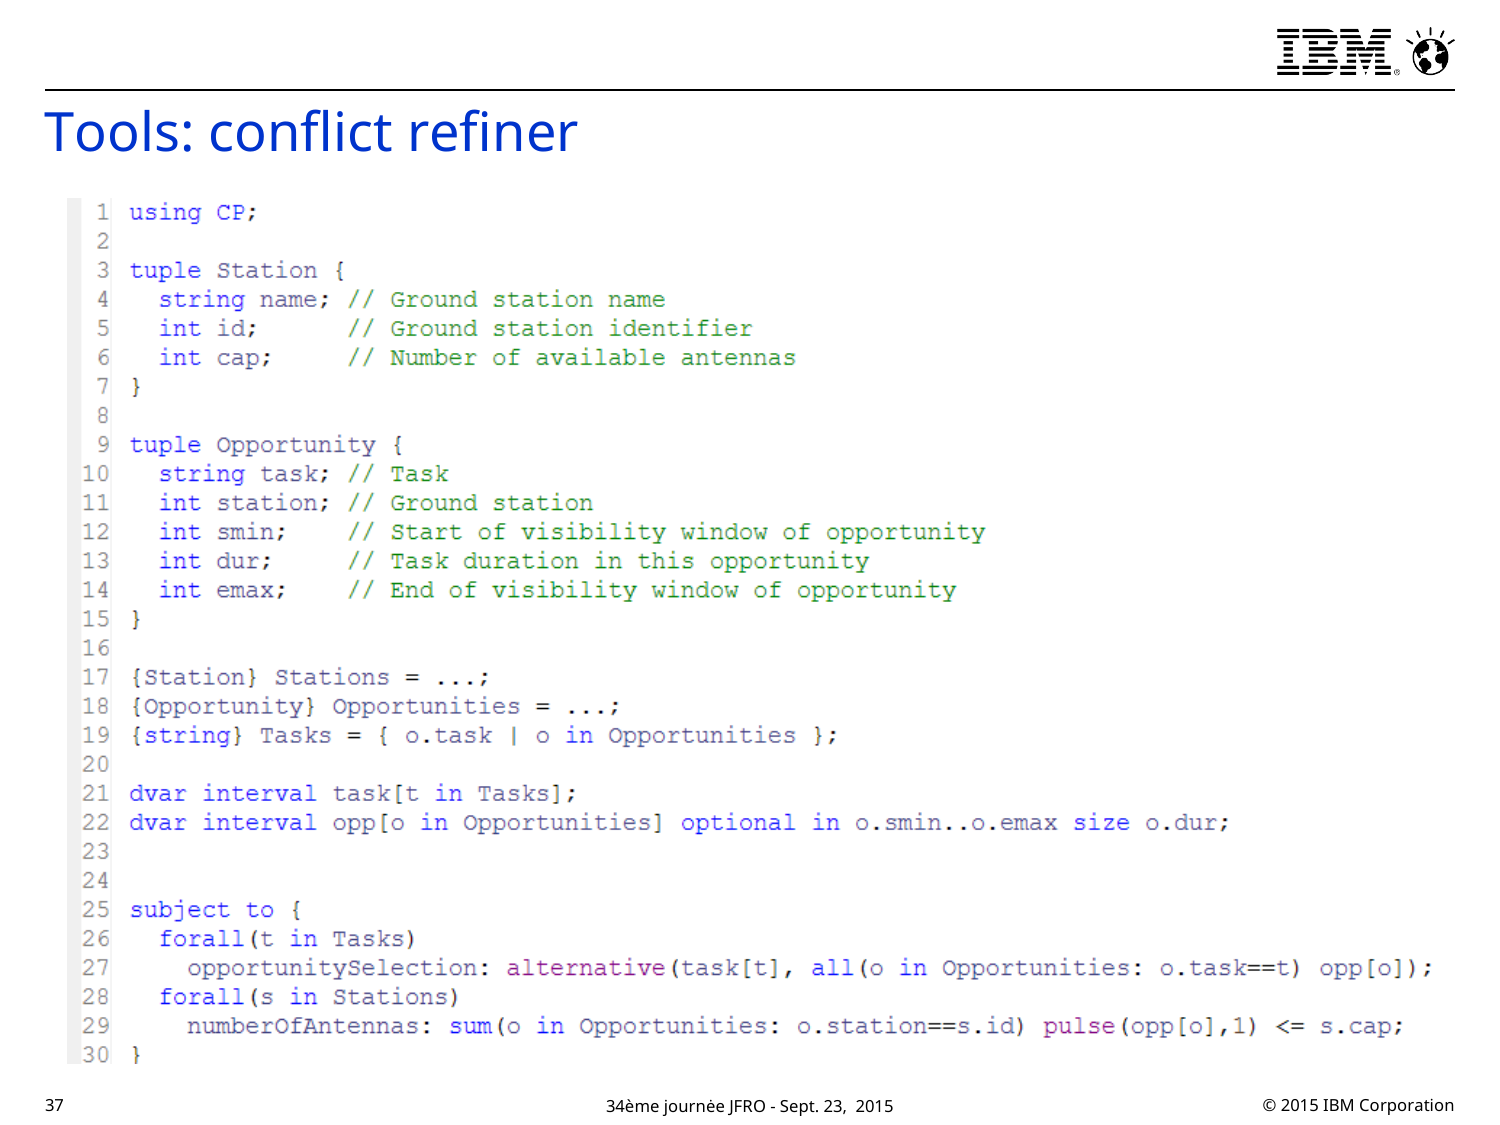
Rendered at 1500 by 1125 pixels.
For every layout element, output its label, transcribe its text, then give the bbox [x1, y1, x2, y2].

title Tools: conflict refiner [29, 97, 1455, 203]
picture [1260, 10, 1468, 90]
picture [67, 198, 1437, 1064]
